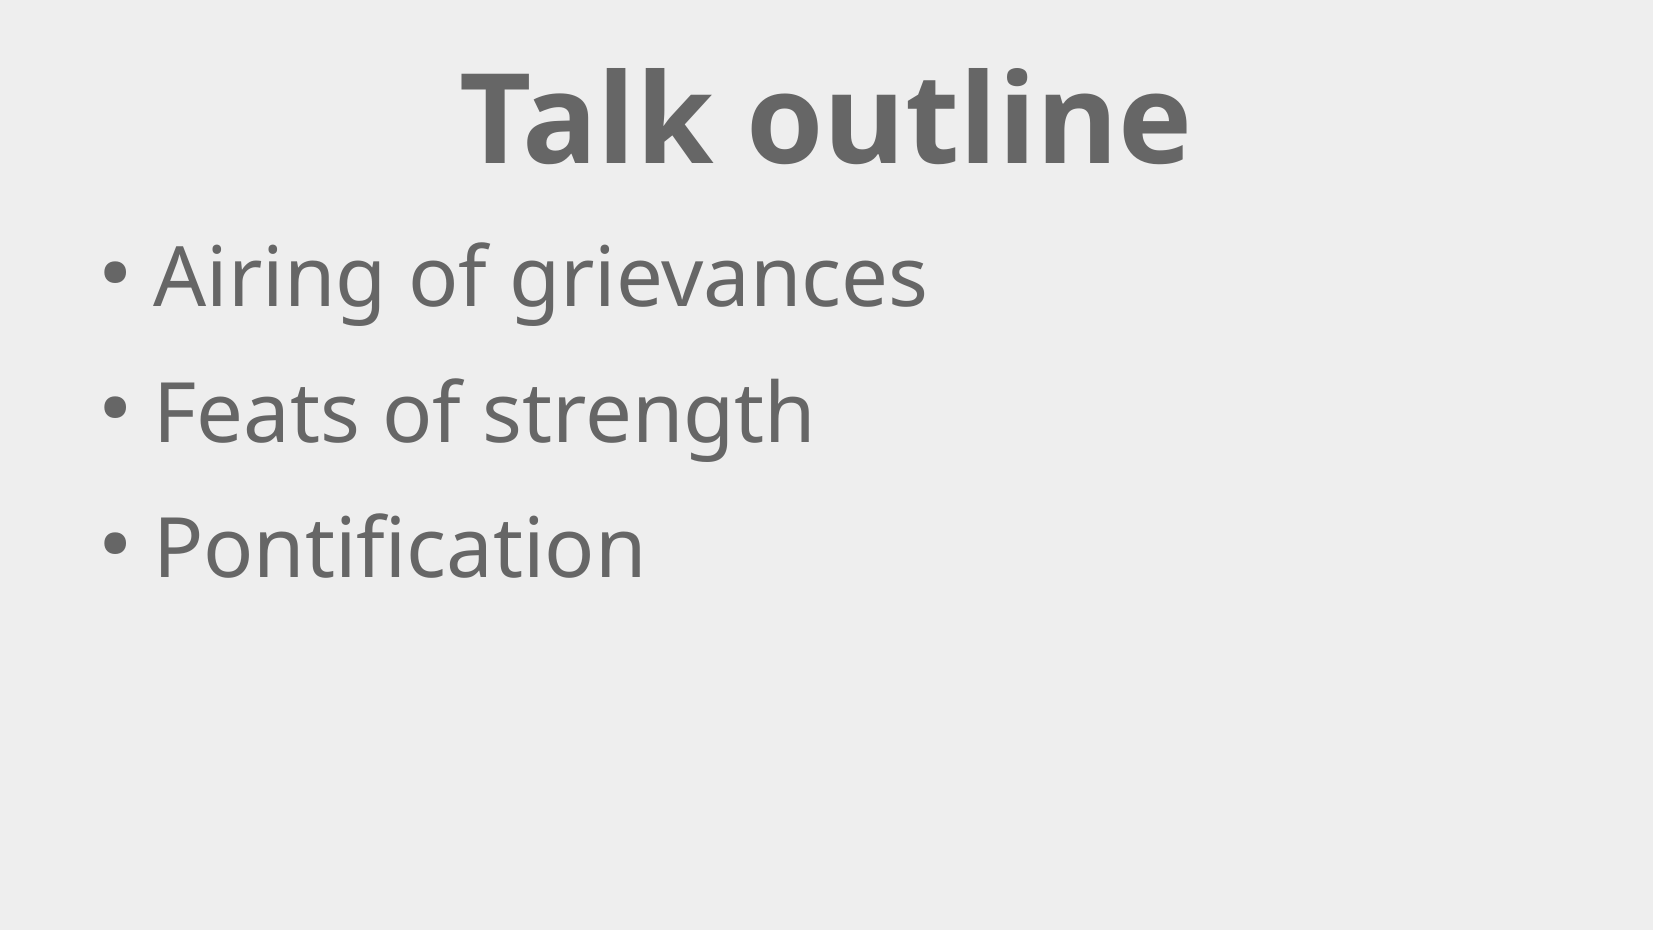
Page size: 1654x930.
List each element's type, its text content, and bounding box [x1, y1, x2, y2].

title Talk outline [82, 36, 1571, 193]
list Airing of grievances Feats of strength Pontification [82, 217, 1571, 757]
